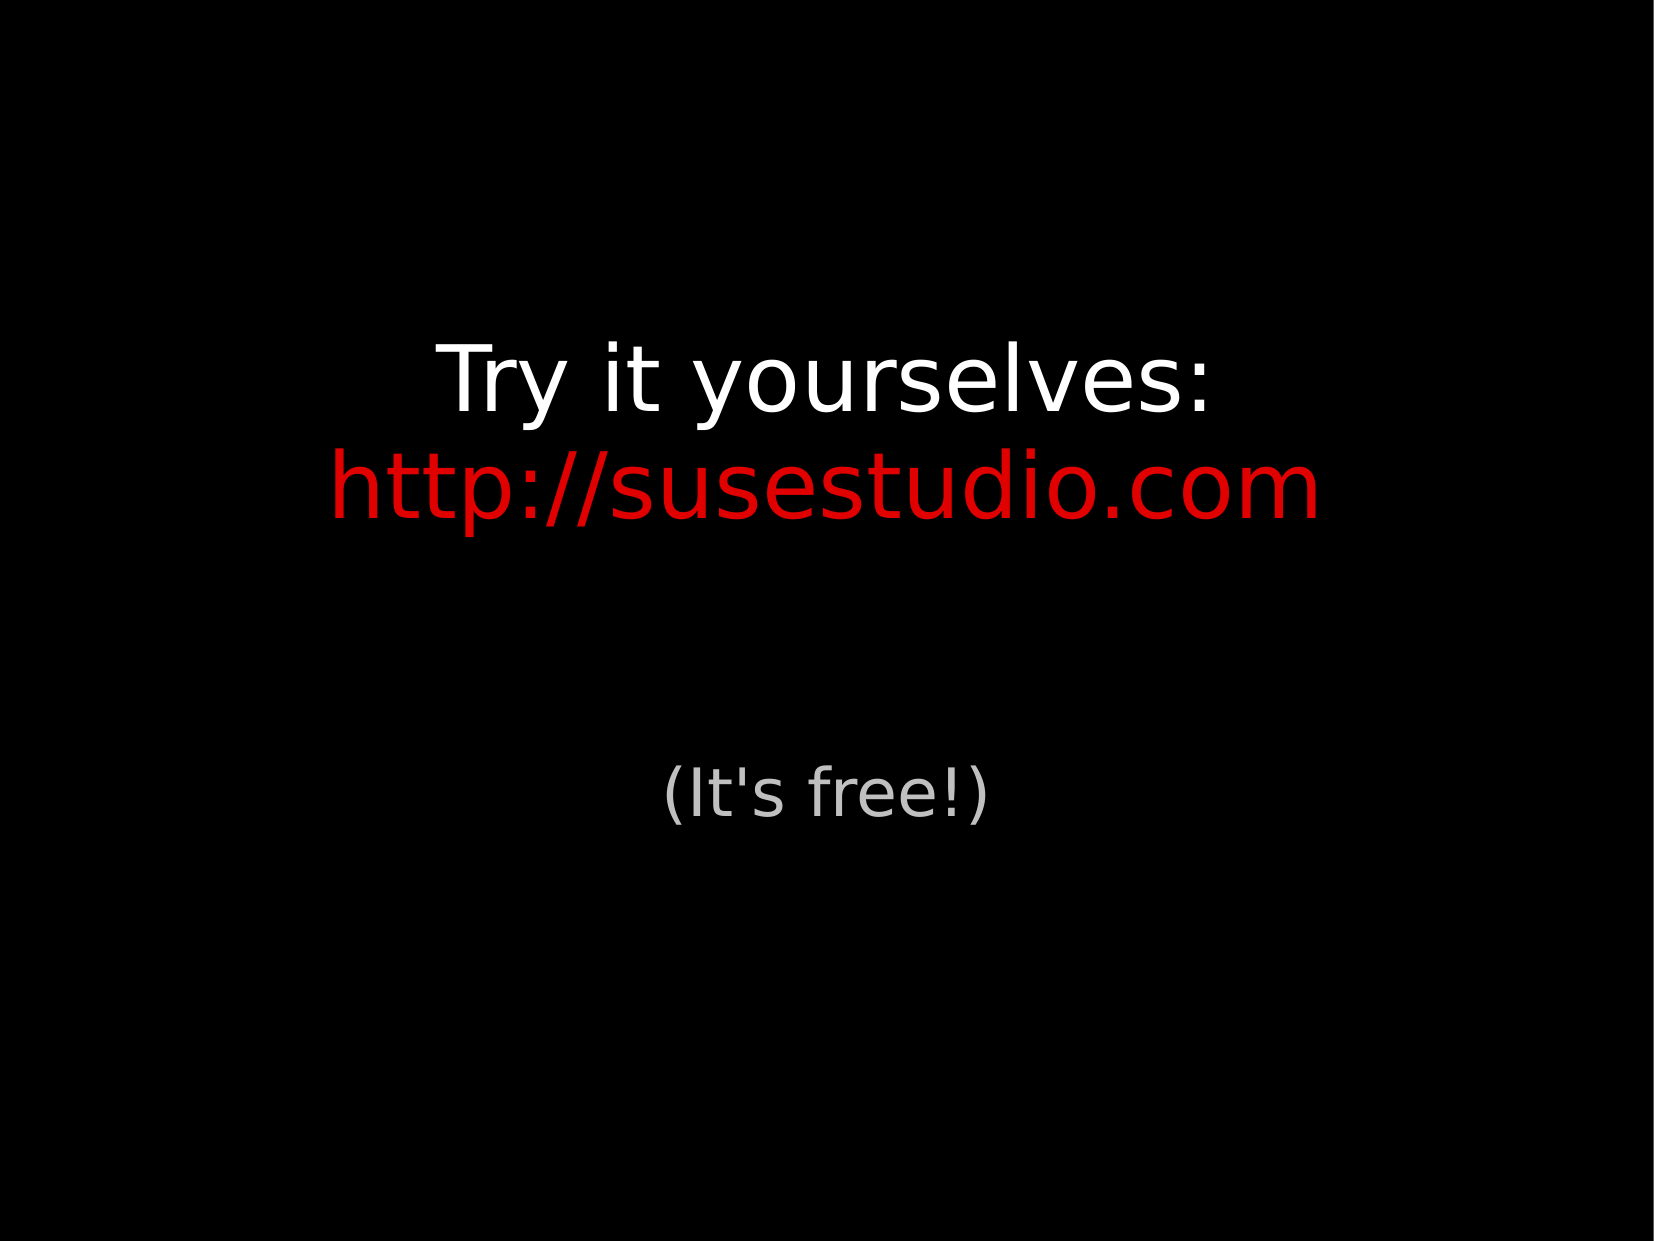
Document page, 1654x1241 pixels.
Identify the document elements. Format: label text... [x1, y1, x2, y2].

subtitle Try it yourselves: http://susestudio.com (It's free!) [82, 49, 1571, 1109]
